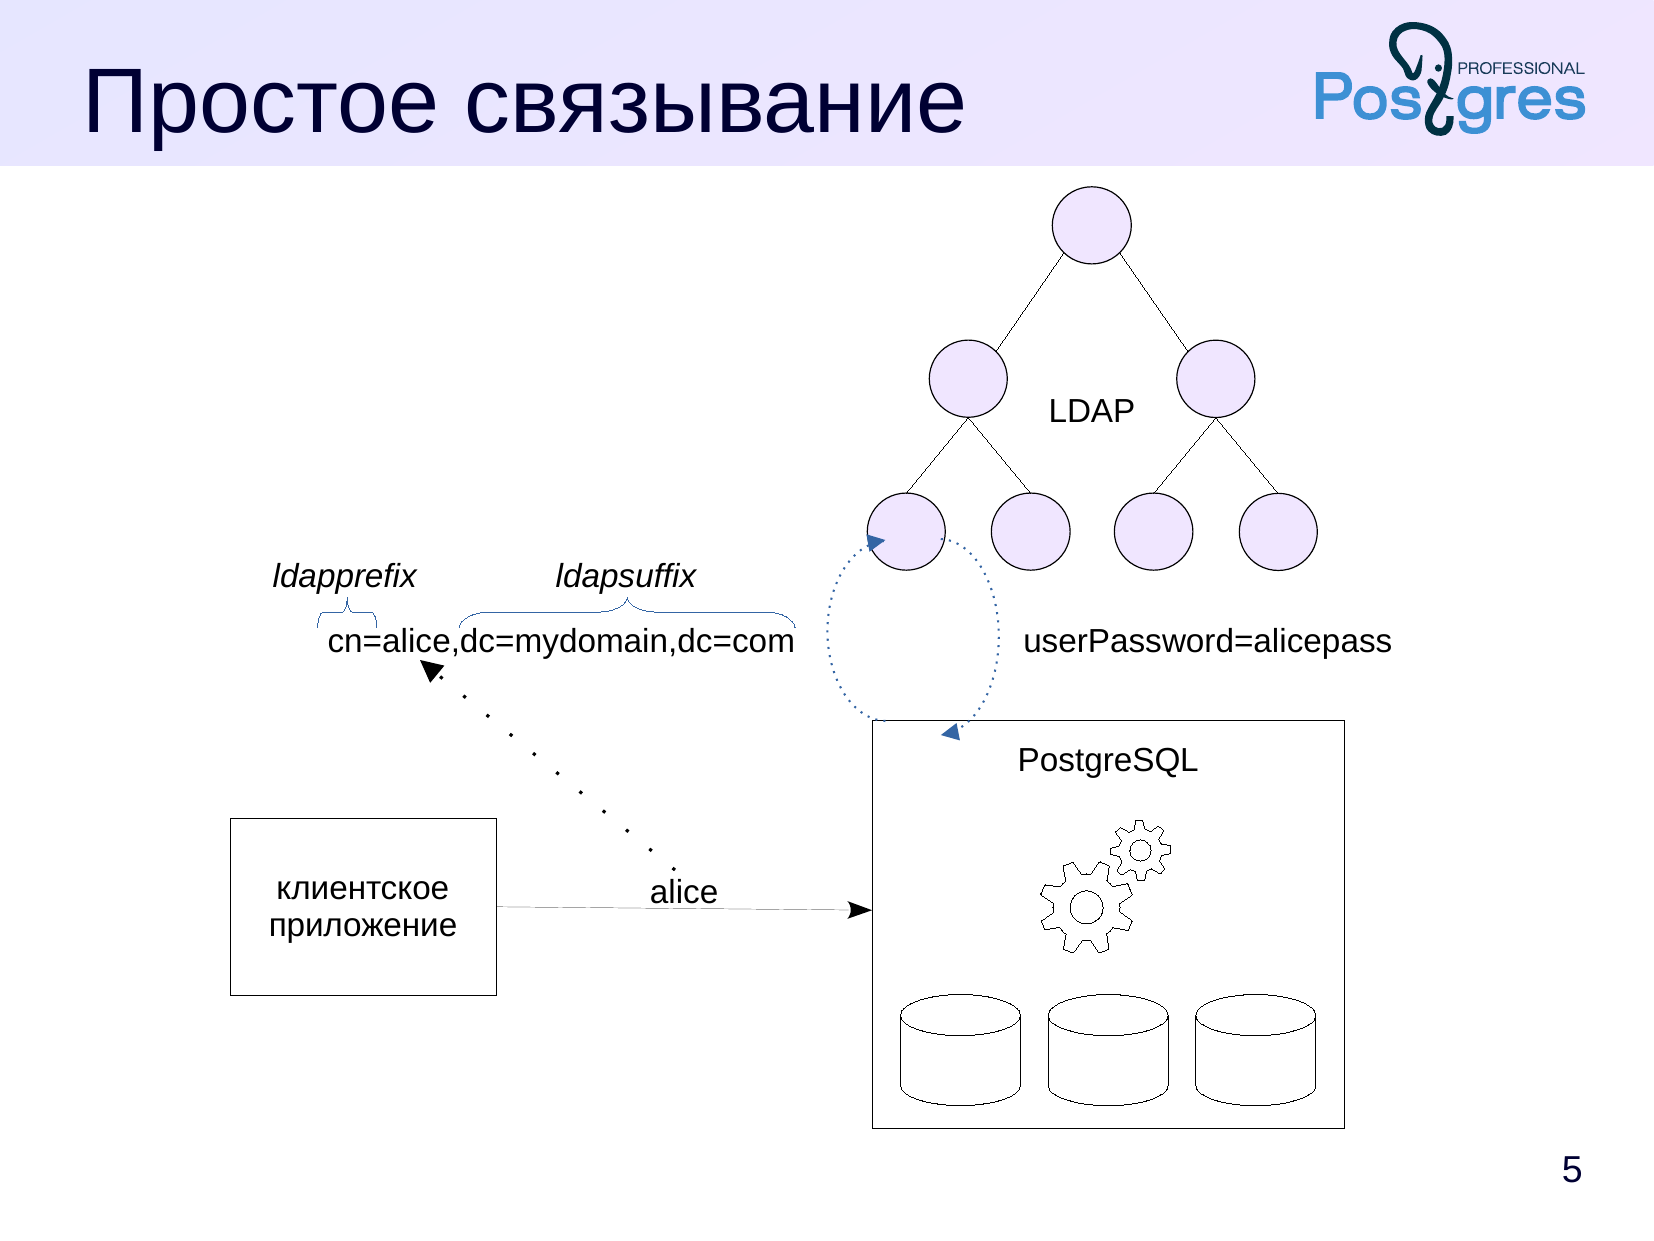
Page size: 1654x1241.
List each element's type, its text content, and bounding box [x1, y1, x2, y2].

text_box [900, 1017, 1021, 1106]
title Простое связывание [82, 49, 1252, 153]
text_box [991, 493, 1071, 571]
text_box [1239, 493, 1318, 571]
text_box PostgreSQL [872, 720, 1345, 1129]
text_box [1114, 493, 1193, 571]
text_box [1048, 1016, 1169, 1106]
text_box [1176, 340, 1255, 418]
text_box ldapprefix [251, 550, 439, 602]
text_box [1195, 1016, 1316, 1106]
text_box клиентское приложение [230, 818, 497, 996]
text_box [1052, 186, 1132, 264]
text_box ldapsuffix [528, 550, 724, 602]
text_box [1110, 820, 1171, 881]
text_box cn=alice,dc=mydomain,dc=com [300, 615, 811, 676]
text_box userPassword=alicepass [1008, 615, 1411, 676]
text_box [1040, 861, 1133, 953]
text_box [929, 340, 1008, 418]
text_box [867, 493, 946, 571]
text_box LDAP [1026, 384, 1158, 445]
